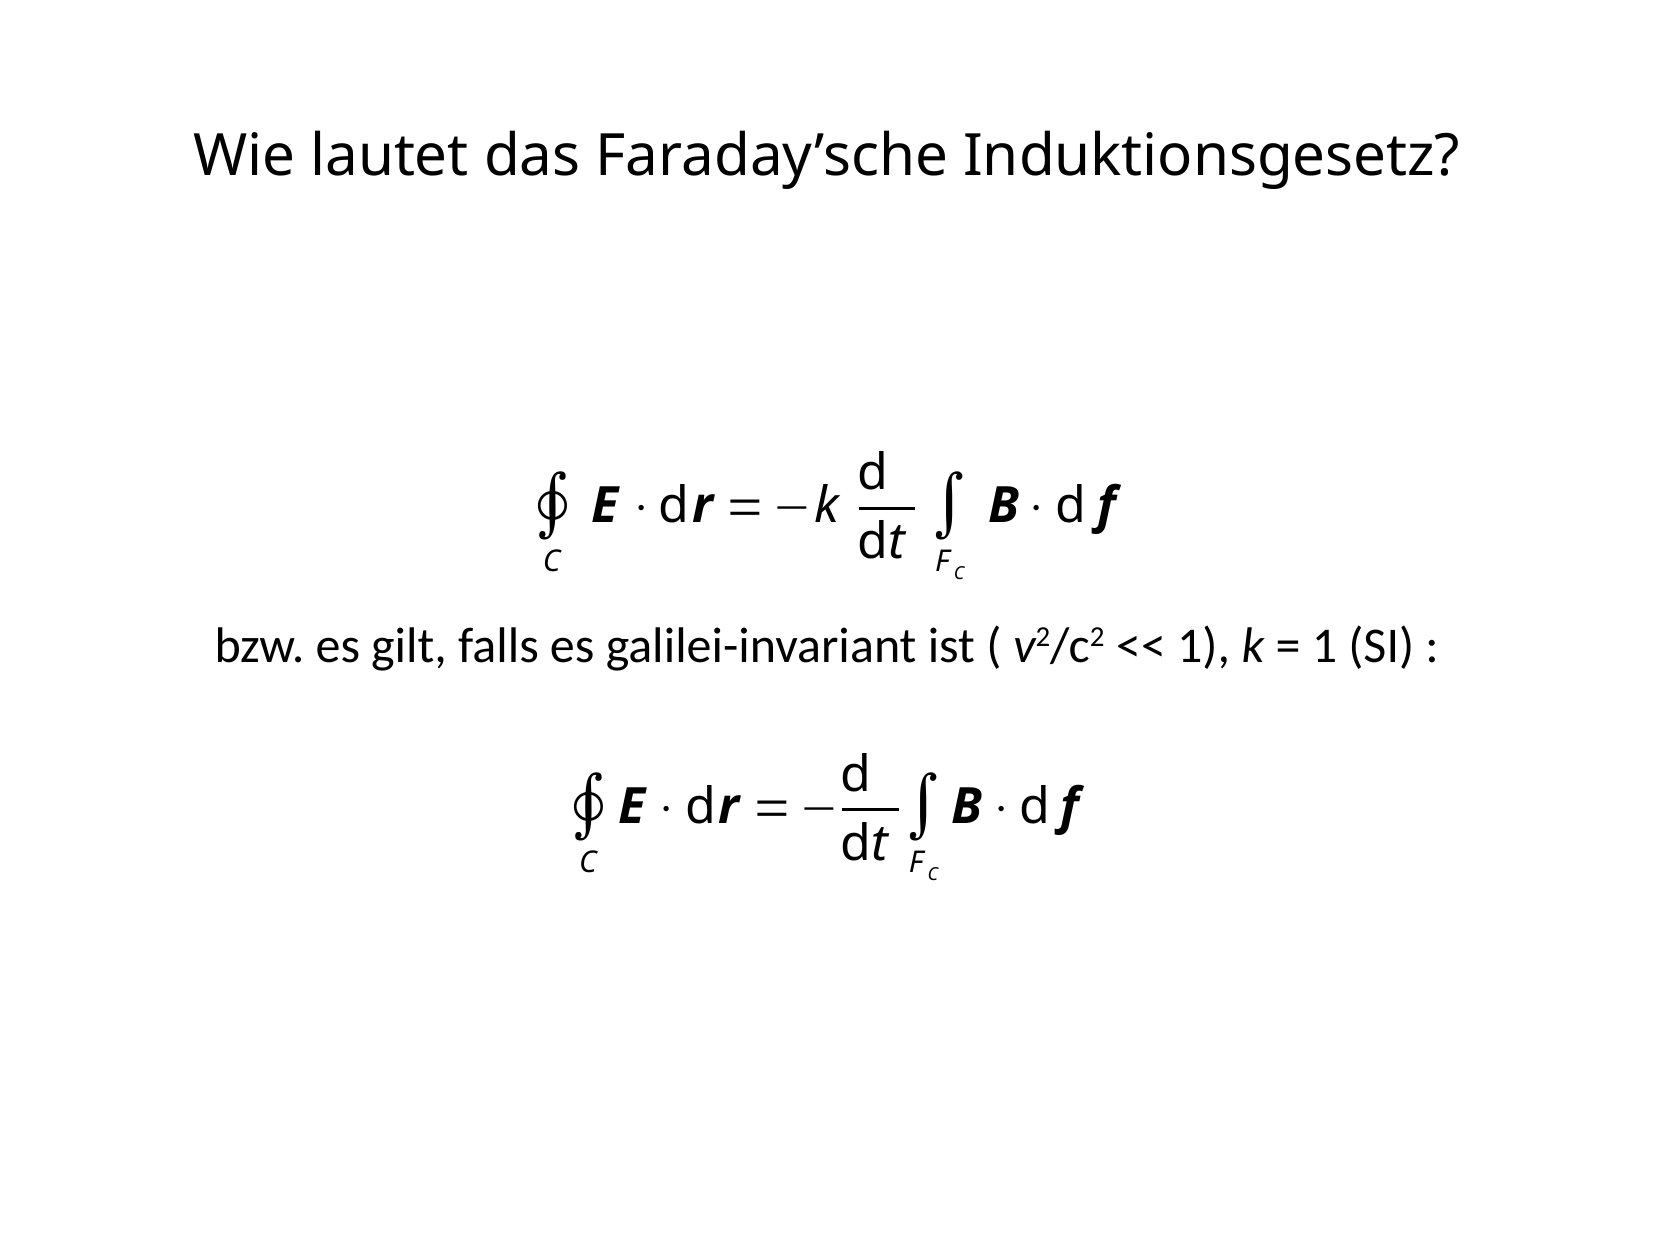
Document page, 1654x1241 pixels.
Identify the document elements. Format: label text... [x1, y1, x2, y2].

chart [560, 744, 1093, 886]
title Wie lautet das Faraday’sche Induktionsgesetz? [82, 49, 1571, 257]
chart [524, 443, 1130, 585]
subtitle bzw. es gilt, falls es galilei-invariant ist ( v2/c2 << 1), k = 1 (SI) : [82, 290, 1571, 1010]
